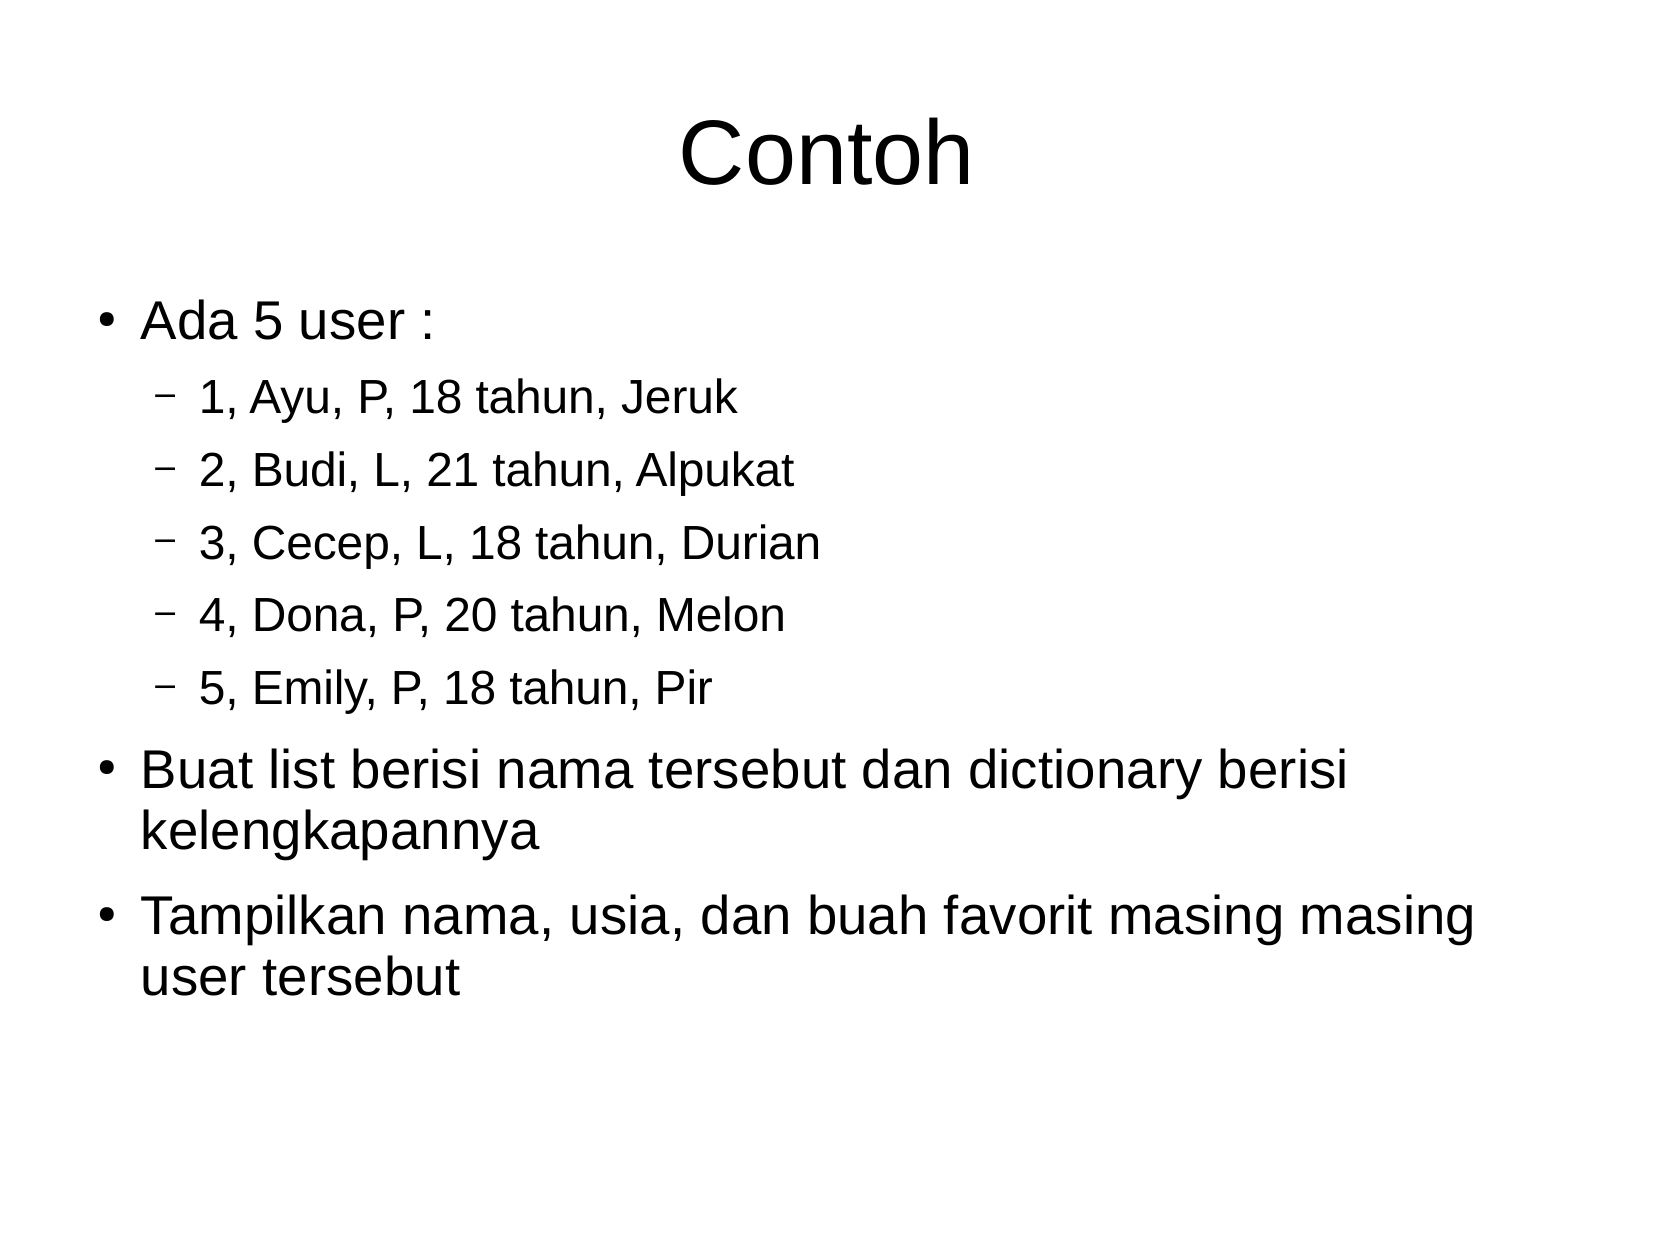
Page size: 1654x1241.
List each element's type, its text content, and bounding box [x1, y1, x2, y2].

list Ada 5 user : 1, Ayu, P, 18 tahun, Jeruk 2, Budi, L, 21 tahun, Alpukat 3, Cecep, L, 18 tahun, Durian 4, Dona, P, 20 tahun, Melon 5, Emily, P, 18 tahun, Pir Buat list berisi nama tersebut dan dictionary berisi kelengkapannya Tampilkan nama, usia, dan buah favorit masing masing user tersebut [82, 290, 1571, 1010]
title Contoh [82, 49, 1571, 257]
